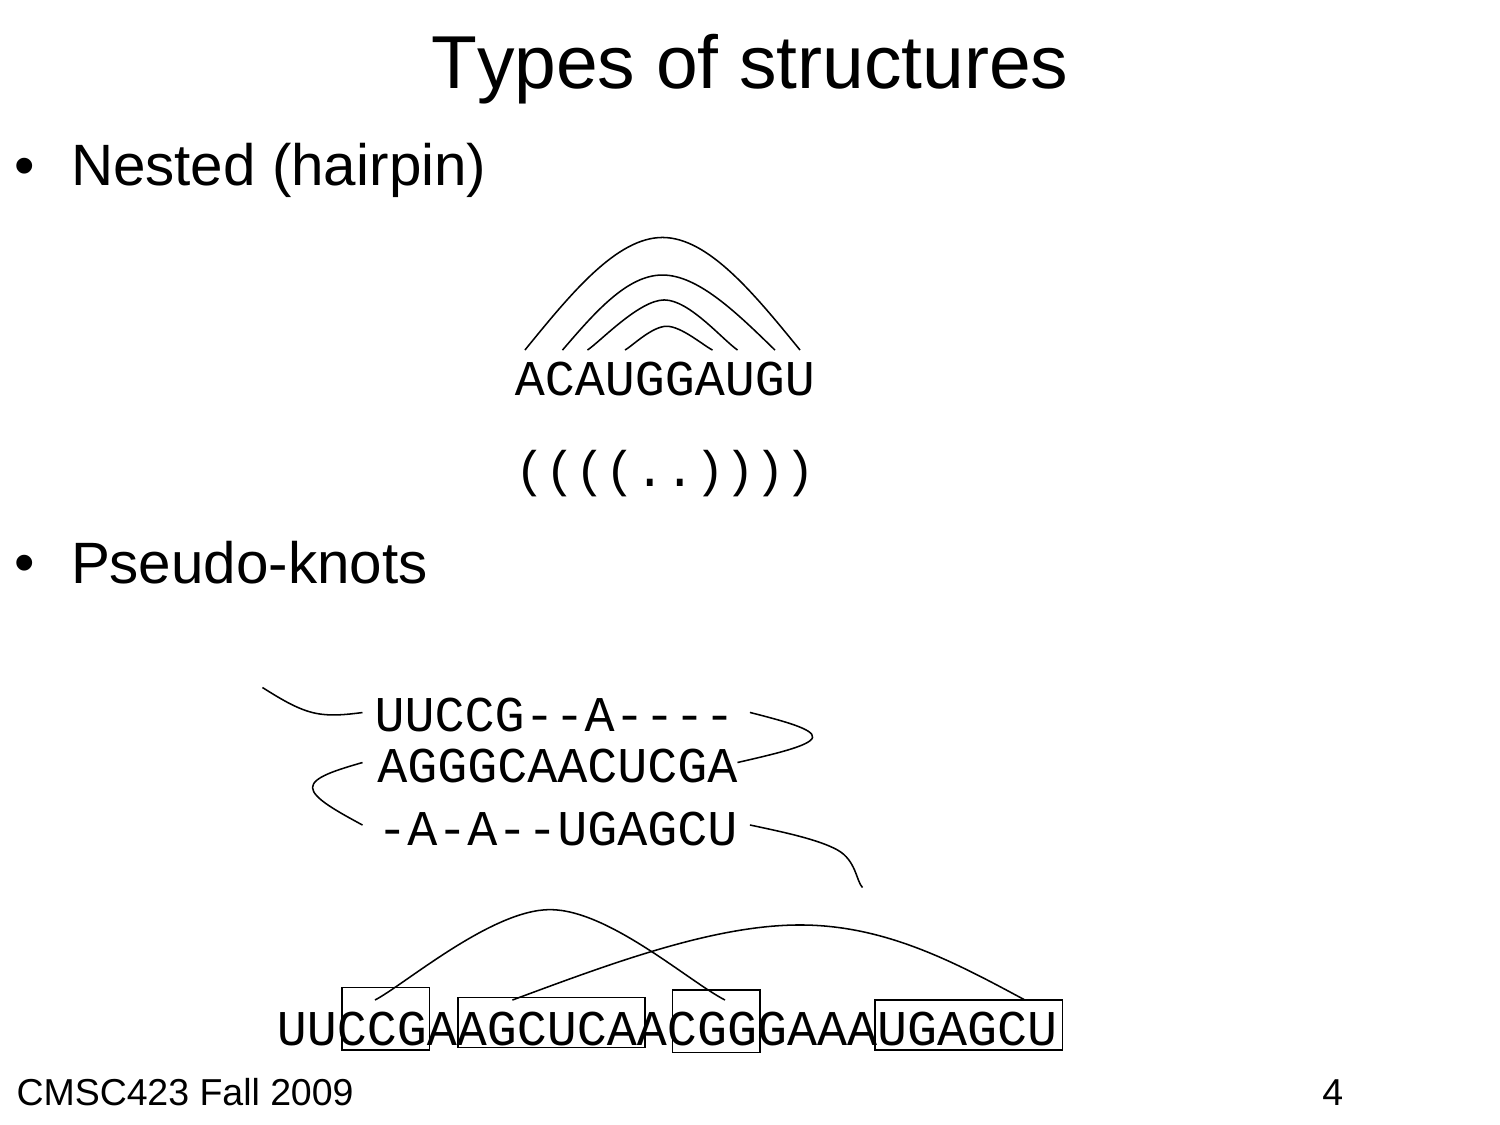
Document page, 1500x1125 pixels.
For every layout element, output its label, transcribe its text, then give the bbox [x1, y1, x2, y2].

text_box UUCCGAAGCUCAACGGGAAAUGAGCU [673, 991, 759, 1052]
list Nested (hairpin) Pseudo-knots [0, 124, 1500, 1125]
text_box UUCCGAAGCUCAACGGGAAAUGAGCU [262, 987, 1072, 1063]
text_box UUCCGAAGCUCAACGGGAAAUGAGCU [876, 1001, 1062, 1049]
text_box UUCCGAAGCUCAACGGGAAAUGAGCU [343, 988, 429, 1049]
text_box UUCCGAAGCUCAACGGGAAAUGAGCU [459, 998, 644, 1047]
text_box ACAUGGAUGU ((((..)))) [500, 337, 926, 505]
text_box AGGGCAACUCGA [362, 724, 753, 787]
text_box UUCCG--A---- [359, 673, 750, 749]
text_box -A-A--UGAGCU [362, 787, 753, 863]
text_box UUCCGAAGCUCAACGGGAAAUGAGCU [430, 987, 542, 1044]
title Types of structures [0, 12, 1500, 113]
